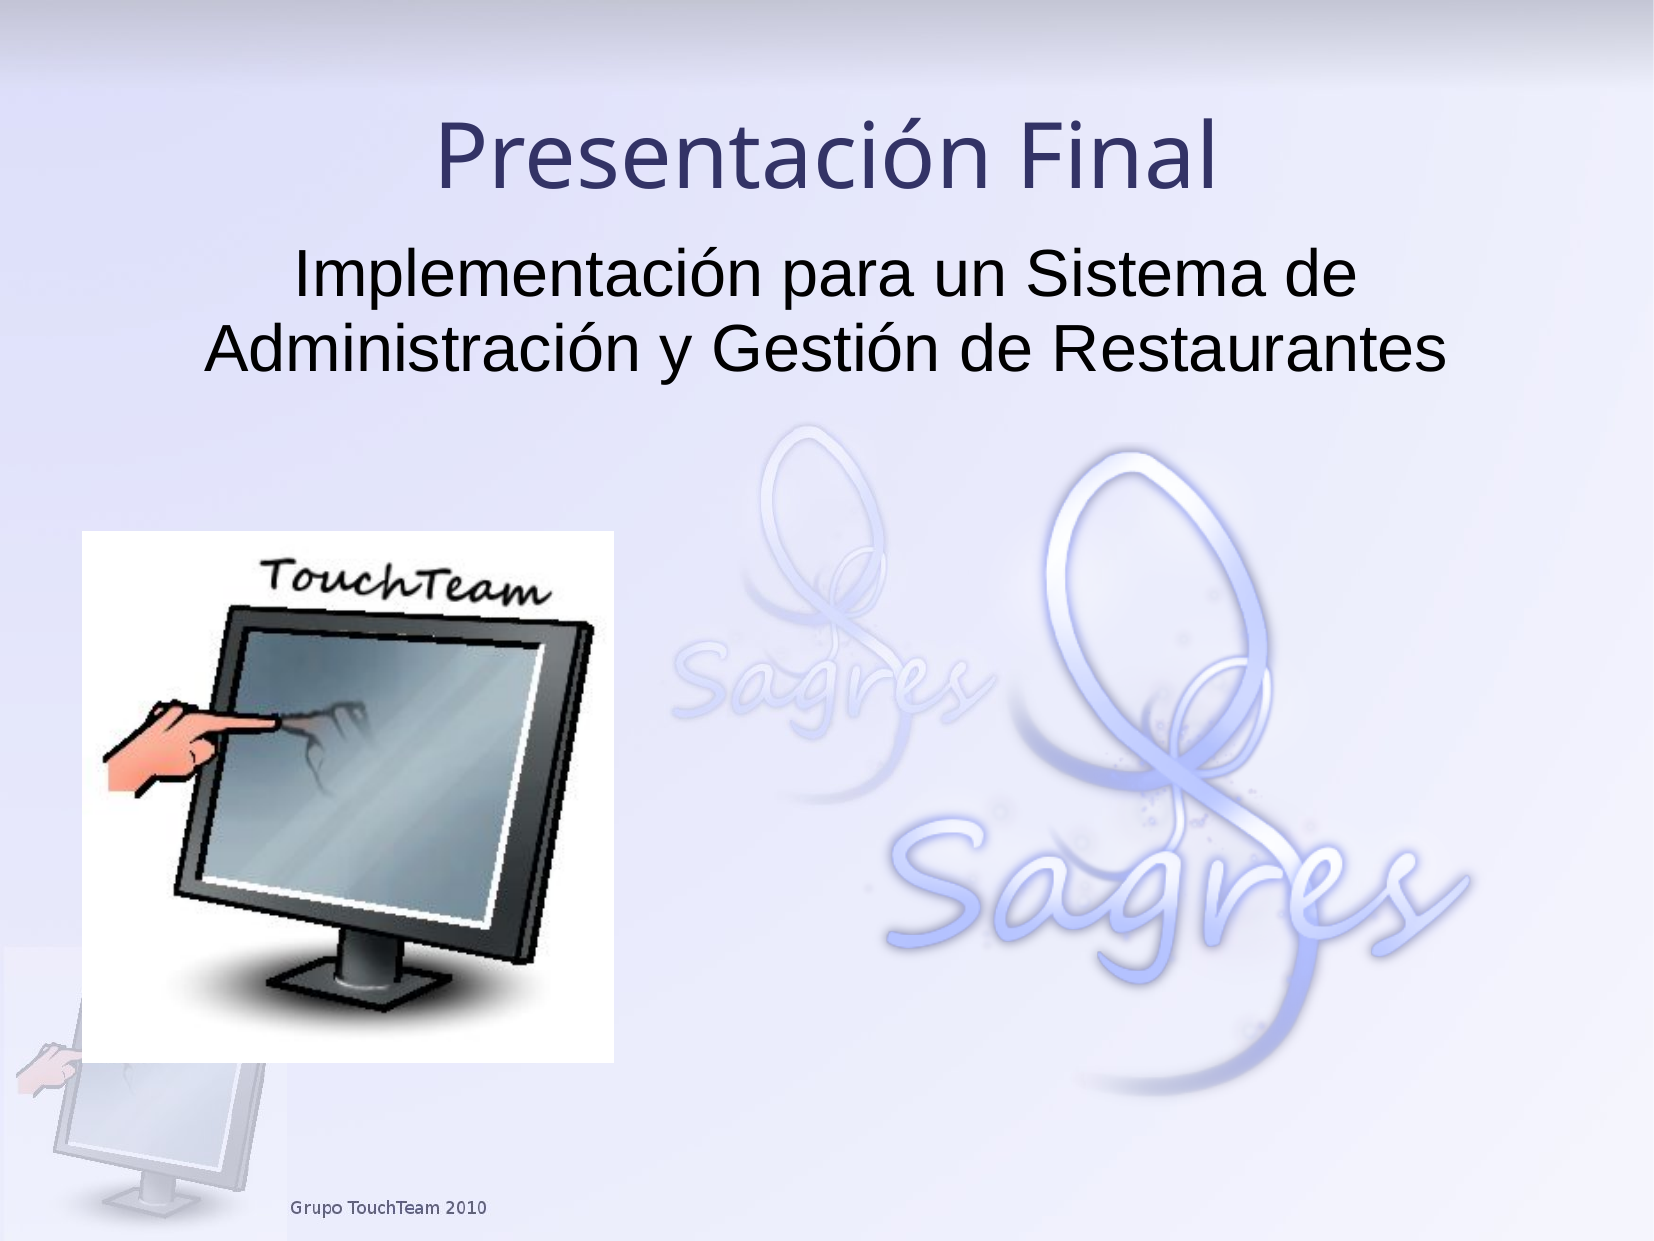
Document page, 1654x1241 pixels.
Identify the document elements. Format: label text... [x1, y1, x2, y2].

title Presentación Final [82, 56, 1571, 250]
list Implementación para un Sistema de Administración y Gestión de Restaurantes [88, 236, 1565, 443]
picture [0, 0, 1654, 1241]
